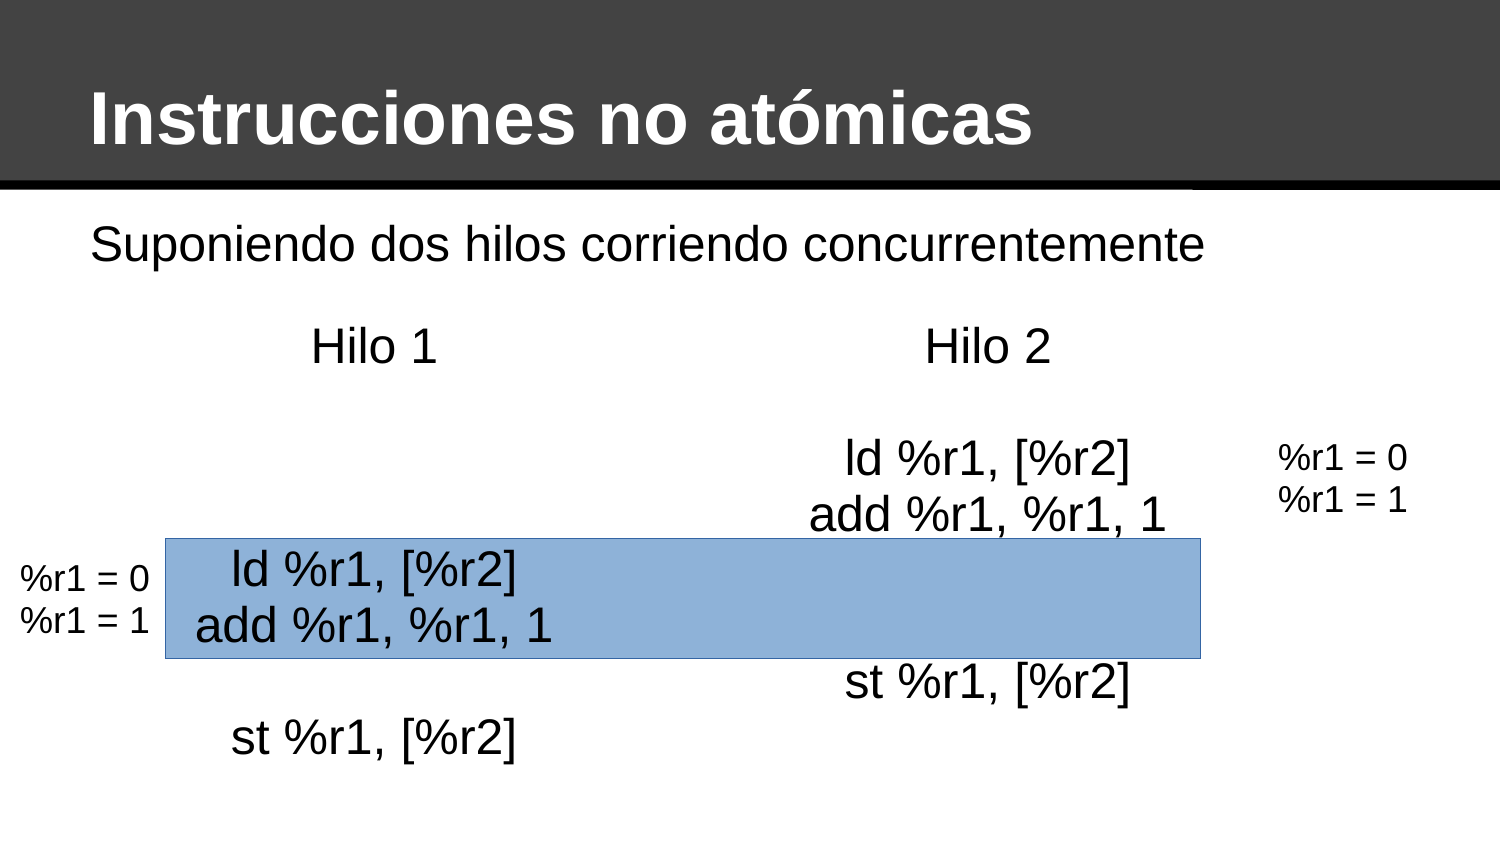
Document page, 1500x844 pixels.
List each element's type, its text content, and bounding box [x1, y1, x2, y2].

text_box %r1 = 0 %r1 = 1 [5, 549, 166, 649]
text_box Hilo 1 ld %r1, [%r2] add %r1, %r1, 1 st %r1, [%r2] [180, 311, 569, 773]
text_box Suponiendo dos hilos corriendo concurrentemente [74, 196, 1425, 808]
text_box %r1 = 0 %r1 = 1 [1263, 429, 1424, 528]
text_box Hilo 2 ld %r1, [%r2] add %r1, %r1, 1 st %r1, [%r2] [793, 311, 1183, 717]
text_box Instrucciones no atómicas [74, 33, 1425, 175]
